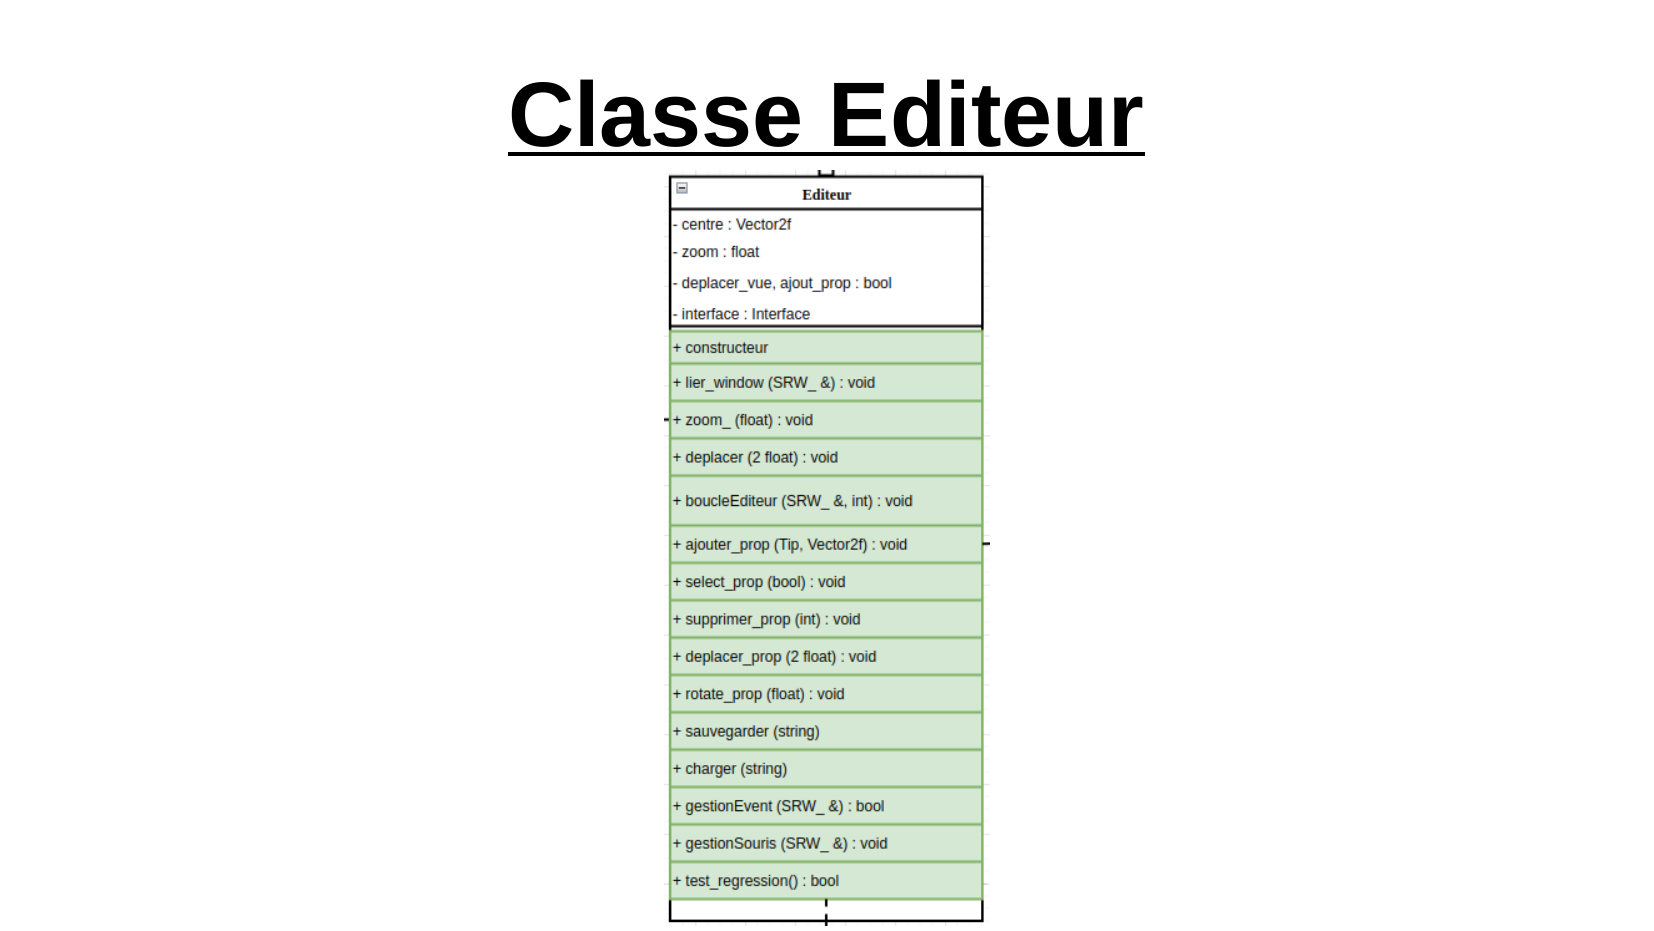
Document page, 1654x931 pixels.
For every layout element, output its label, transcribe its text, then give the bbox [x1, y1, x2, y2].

picture [664, 170, 990, 926]
title Classe Editeur [82, 37, 1571, 193]
